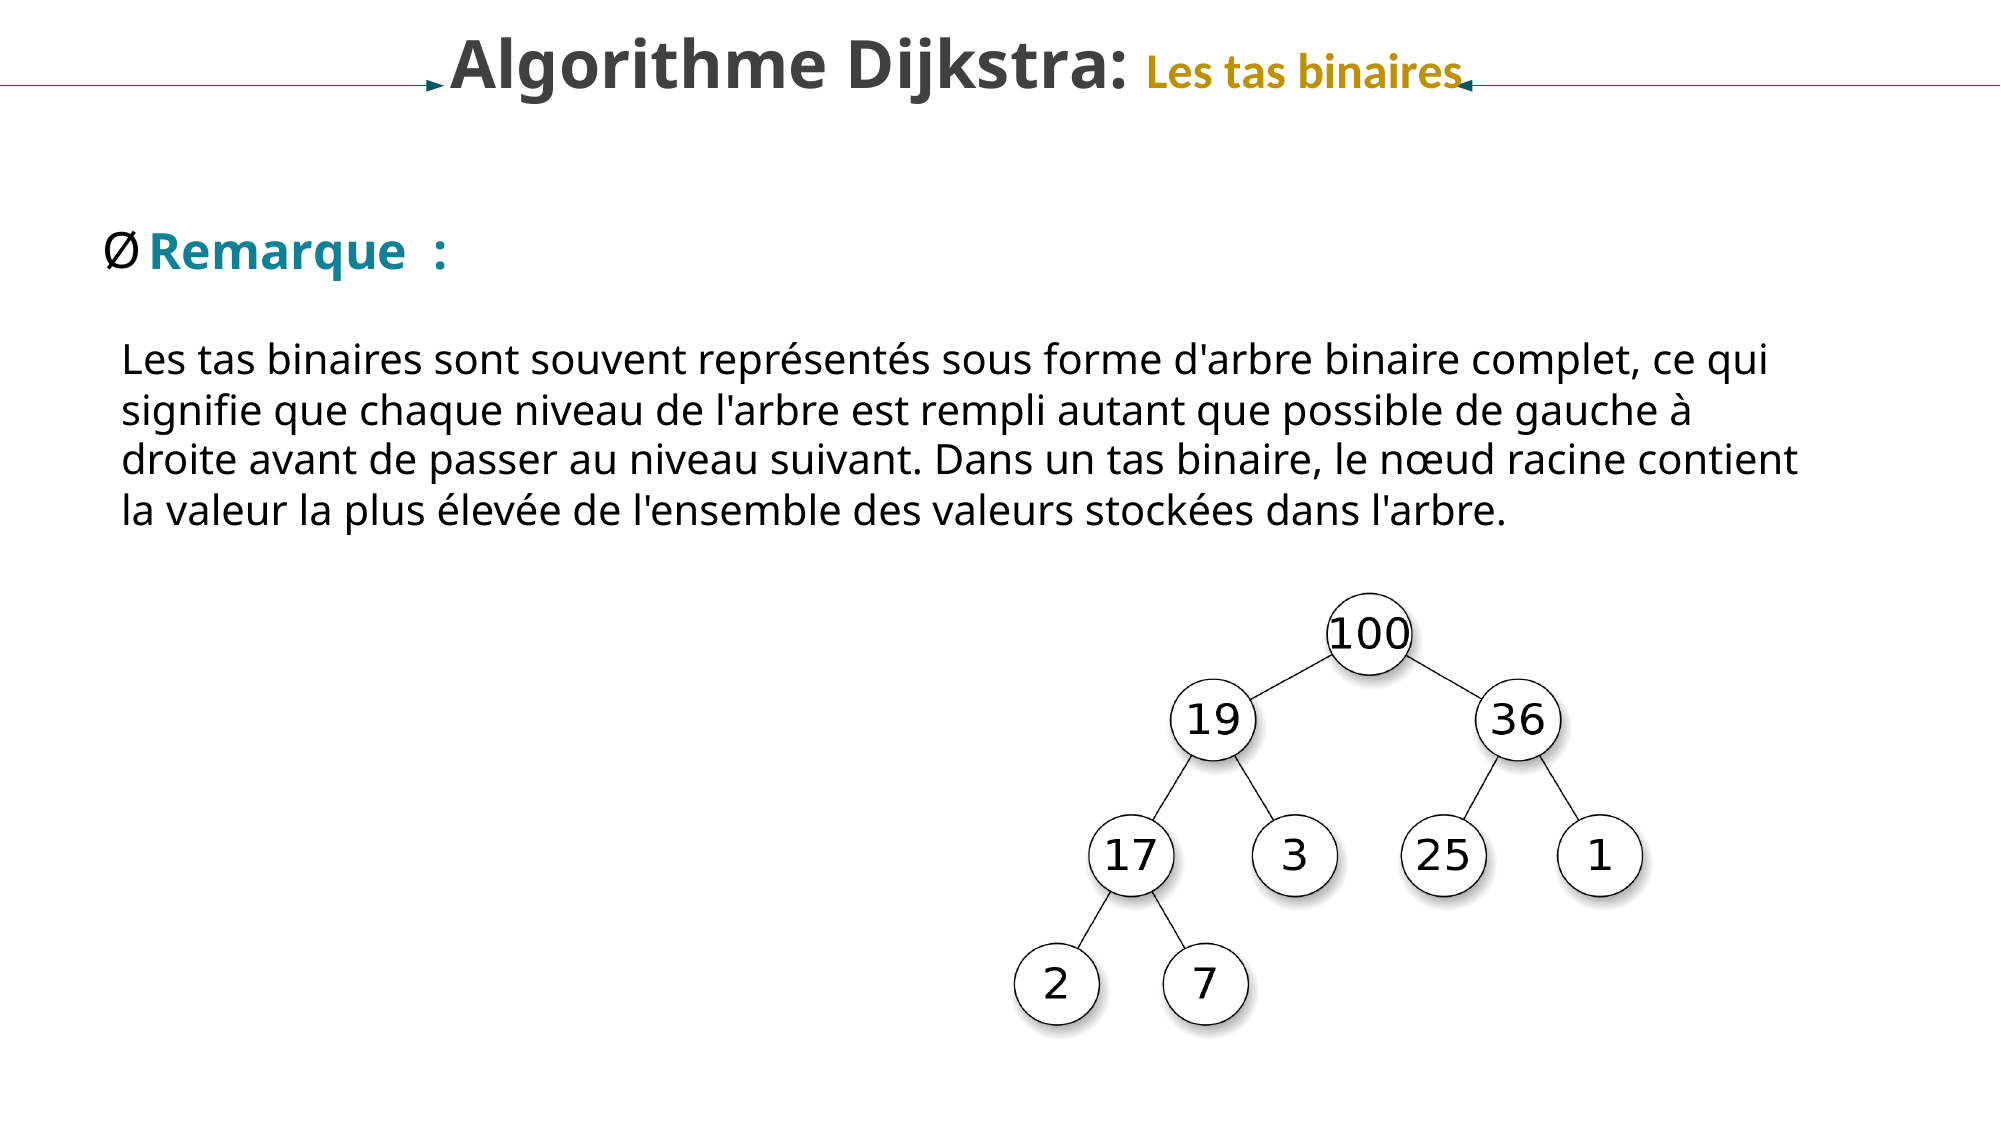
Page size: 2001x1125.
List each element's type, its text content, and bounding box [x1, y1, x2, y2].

picture [981, 581, 1687, 1049]
text_box Les tas binaires sont souvent représentés sous forme d'arbre binaire complet, ce qui signifie que chaque niveau de l'arbre est rempli autant que possible de gauche à droite avant de passer au niveau suivant. Dans un tas binaire, le nœud racine contient la valeur la plus élevée de l'ensemble des valeurs stockées dans l'arbre. [105, 325, 1820, 543]
text_box Algorithme Dijkstra: Les tas binaires [0, 31, 1926, 104]
text_box Remarque : [87, 211, 1532, 288]
